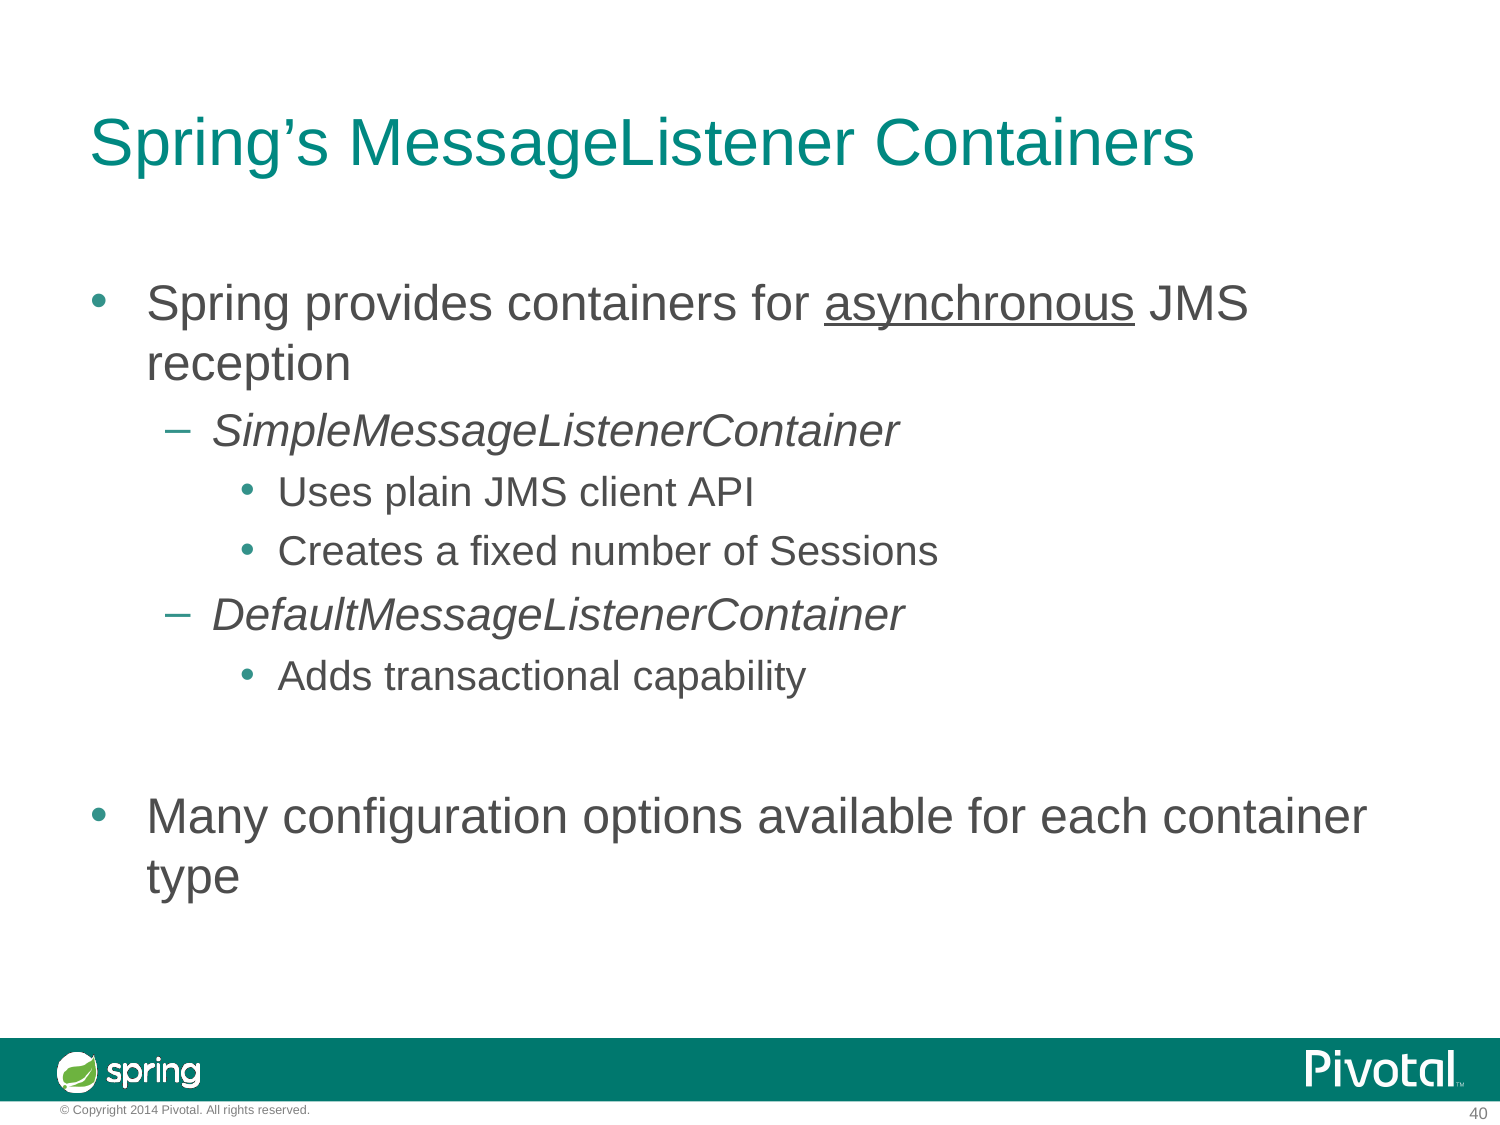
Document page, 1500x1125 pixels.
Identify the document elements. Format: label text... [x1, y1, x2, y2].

list Spring provides containers for asynchronous JMS reception SimpleMessageListenerContainer Uses plain JMS client API Creates a fixed number of Sessions DefaultMessageListenerContainer Adds transactional capability Many configuration options available for each container type [75, 262, 1426, 1005]
title Spring’s MessageListener Containers [75, 44, 1426, 233]
picture [32, 1041, 210, 1103]
picture [1306, 1050, 1464, 1087]
